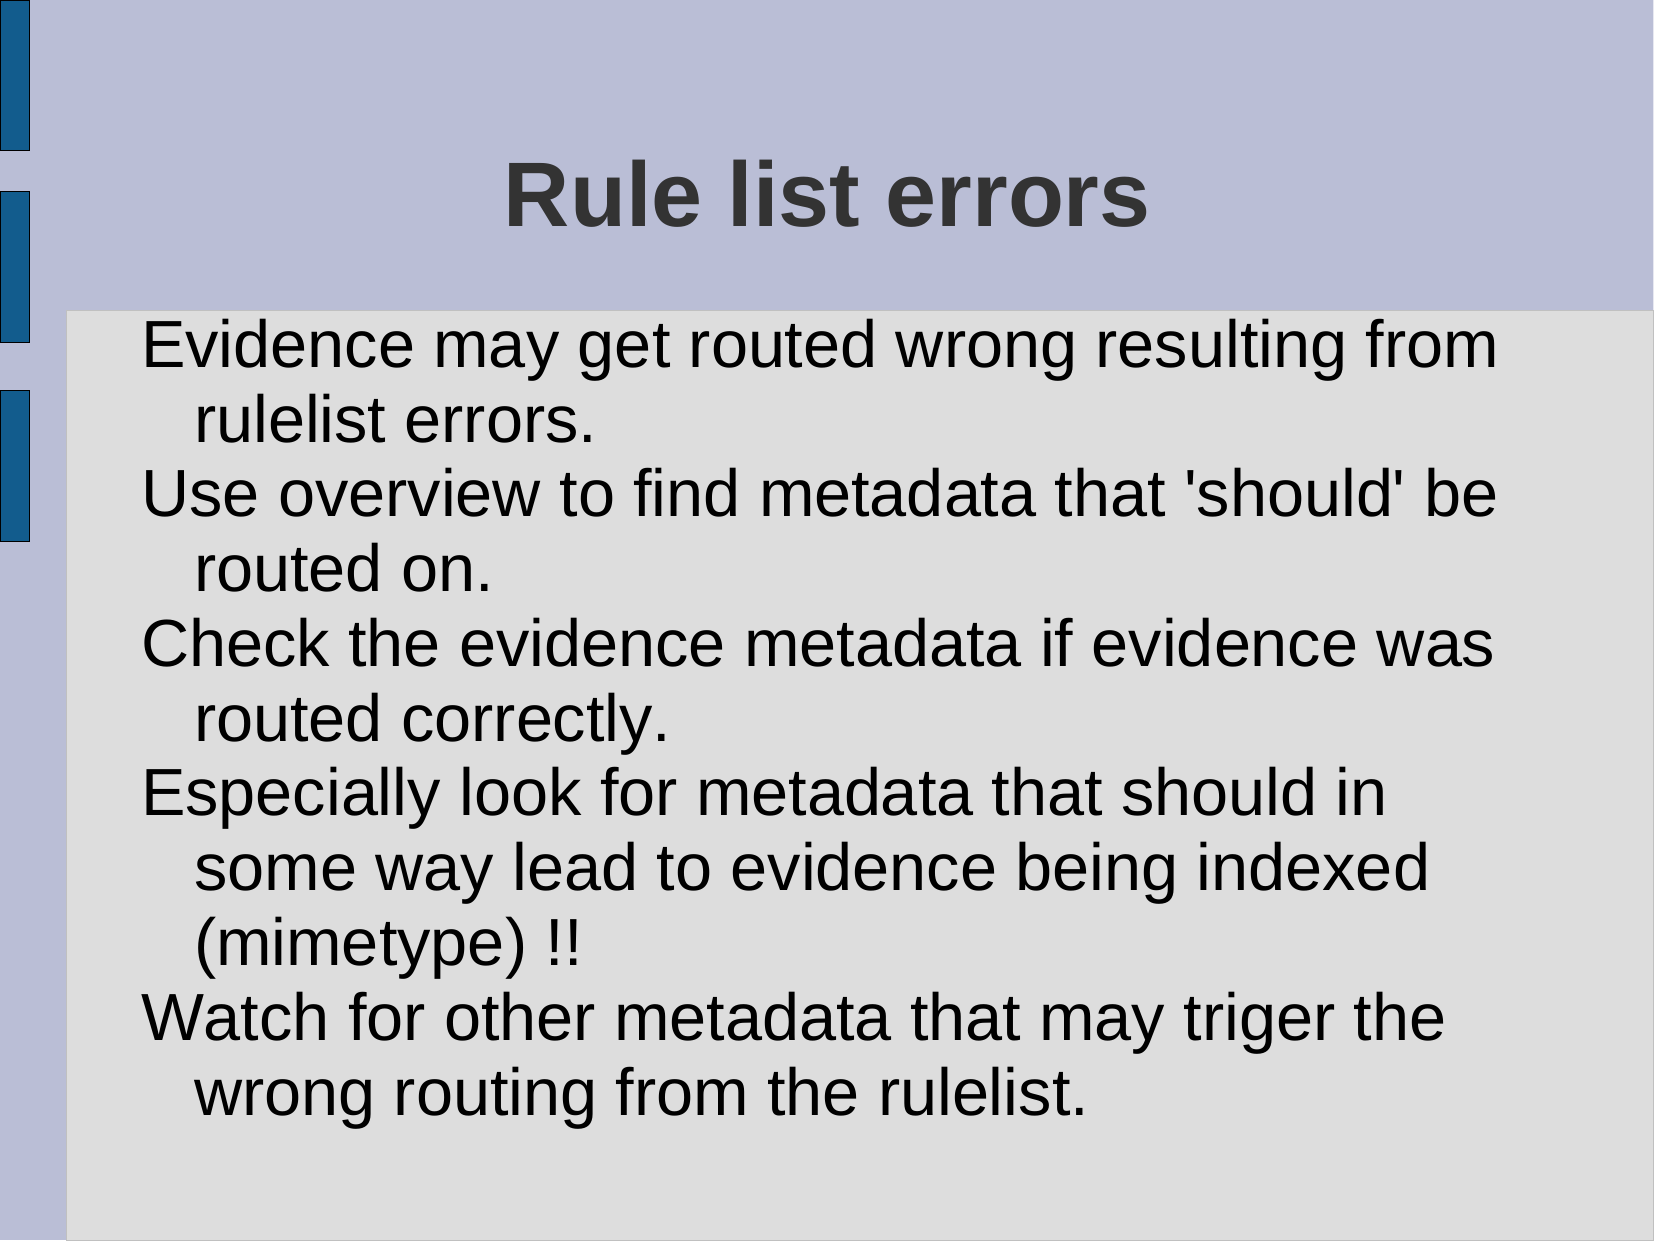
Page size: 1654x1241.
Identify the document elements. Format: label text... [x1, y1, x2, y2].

list Evidence may get routed wrong resulting from rulelist errors. Use overview to find metadata that 'should' be routed on. Check the evidence metadata if evidence was routed correctly. Especially look for metadata that should in some way lead to evidence being indexed (mimetype) !! Watch for other metadata that may triger the wrong routing from the rulelist. [123, 306, 1536, 1241]
title Rule list errors [121, 91, 1534, 299]
